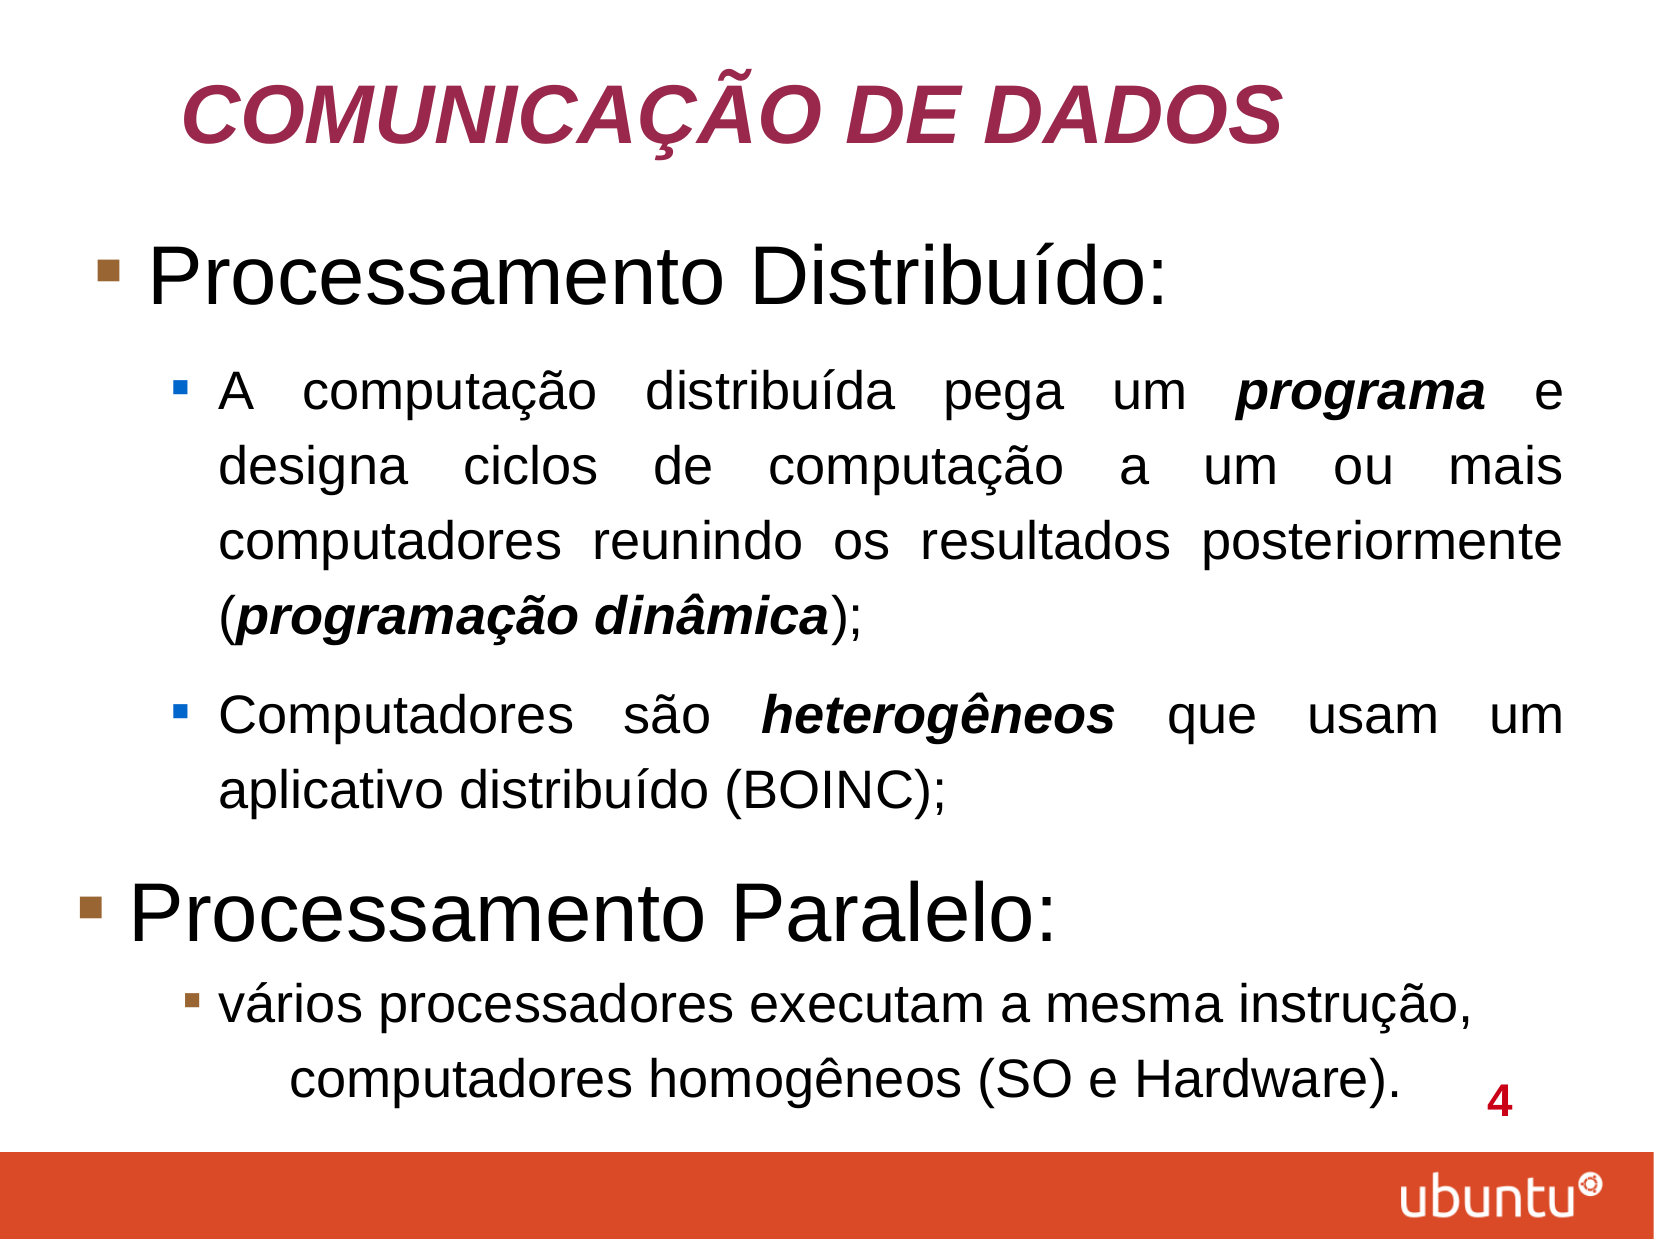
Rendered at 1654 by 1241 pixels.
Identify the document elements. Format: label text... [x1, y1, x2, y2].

title COMUNICAÇÃO DE DADOS [0, 0, 1489, 208]
list Processamento Distribuído: A computação distribuída pega um programa e designa ciclos de computação a um ou mais computadores reunindo os resultados posteriormente (programação dinâmica); Computadores são heterogêneos que usam um aplicativo distribuído (BOINC); Processamento Paralelo: vários processadores executam a mesma instrução, computadores homogêneos (SO e Hardware). [76, 206, 1565, 1141]
text_box <number> [1473, 1063, 1654, 1134]
picture [0, 1152, 1654, 1239]
